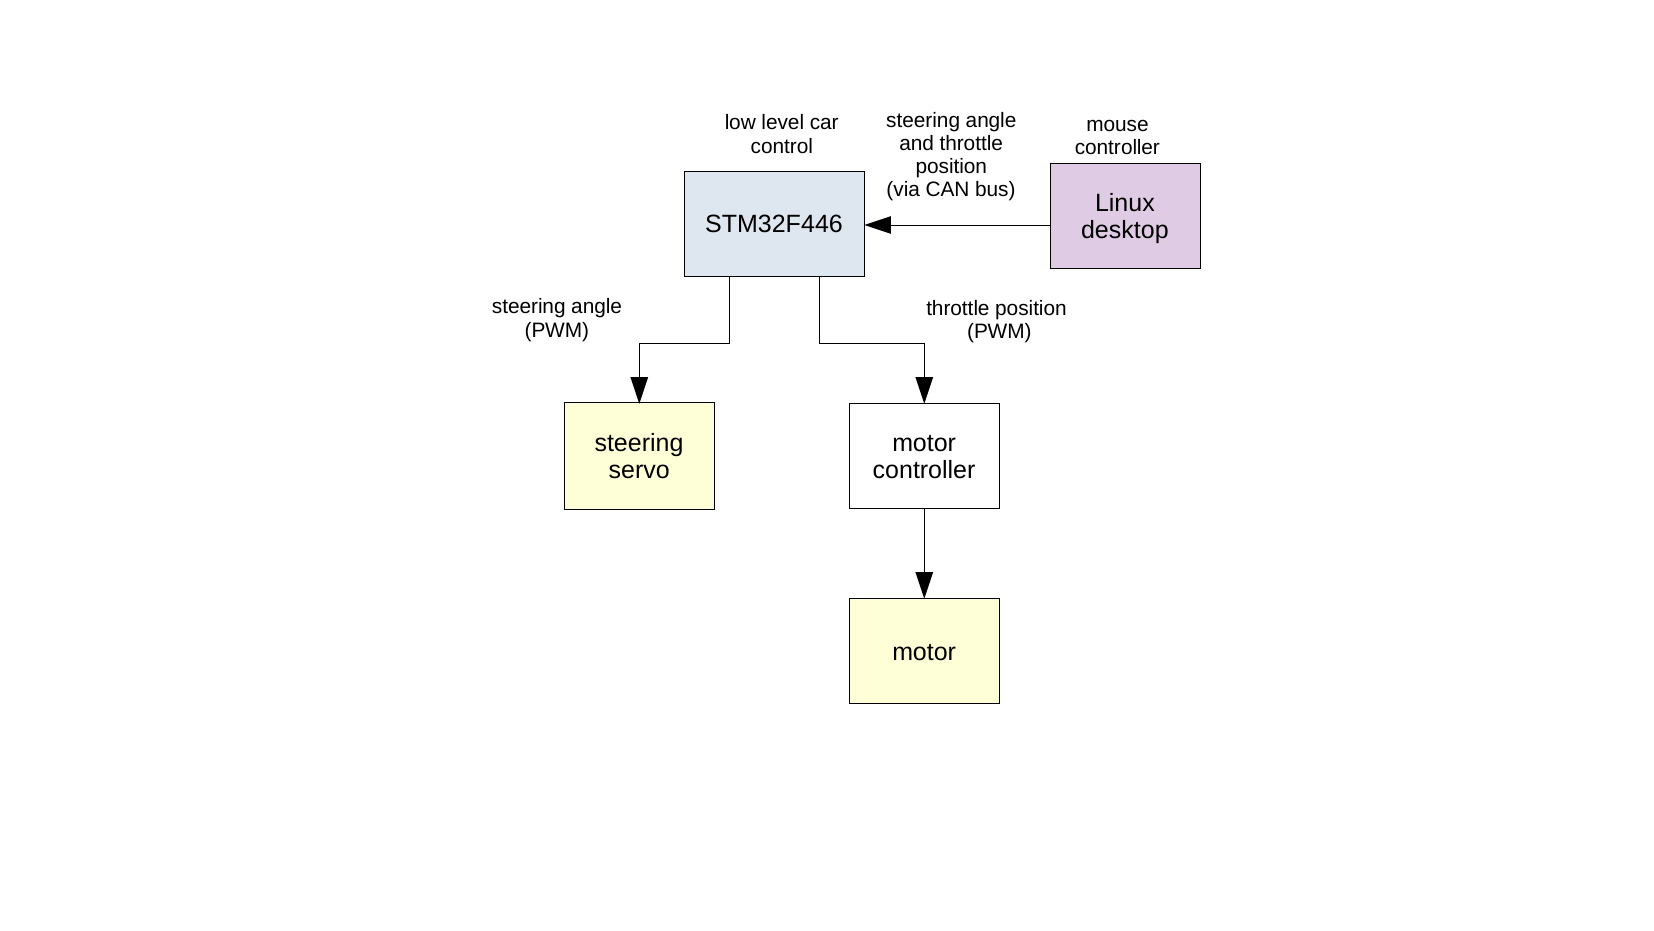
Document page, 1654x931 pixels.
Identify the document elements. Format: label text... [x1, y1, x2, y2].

text_box low level car control [699, 103, 865, 166]
text_box steering angle and throttle position (via CAN bus) [868, 100, 1034, 209]
text_box motor [849, 598, 1000, 704]
text_box throttle position (PWM) [909, 289, 1090, 359]
text_box Linux desktop [1050, 167, 1201, 269]
text_box motor controller [849, 403, 1000, 509]
text_box mouse controller [1035, 105, 1201, 167]
text_box steering angle (PWM) [474, 287, 640, 359]
text_box steering servo [564, 402, 715, 510]
text_box STM32F446 [684, 171, 865, 277]
